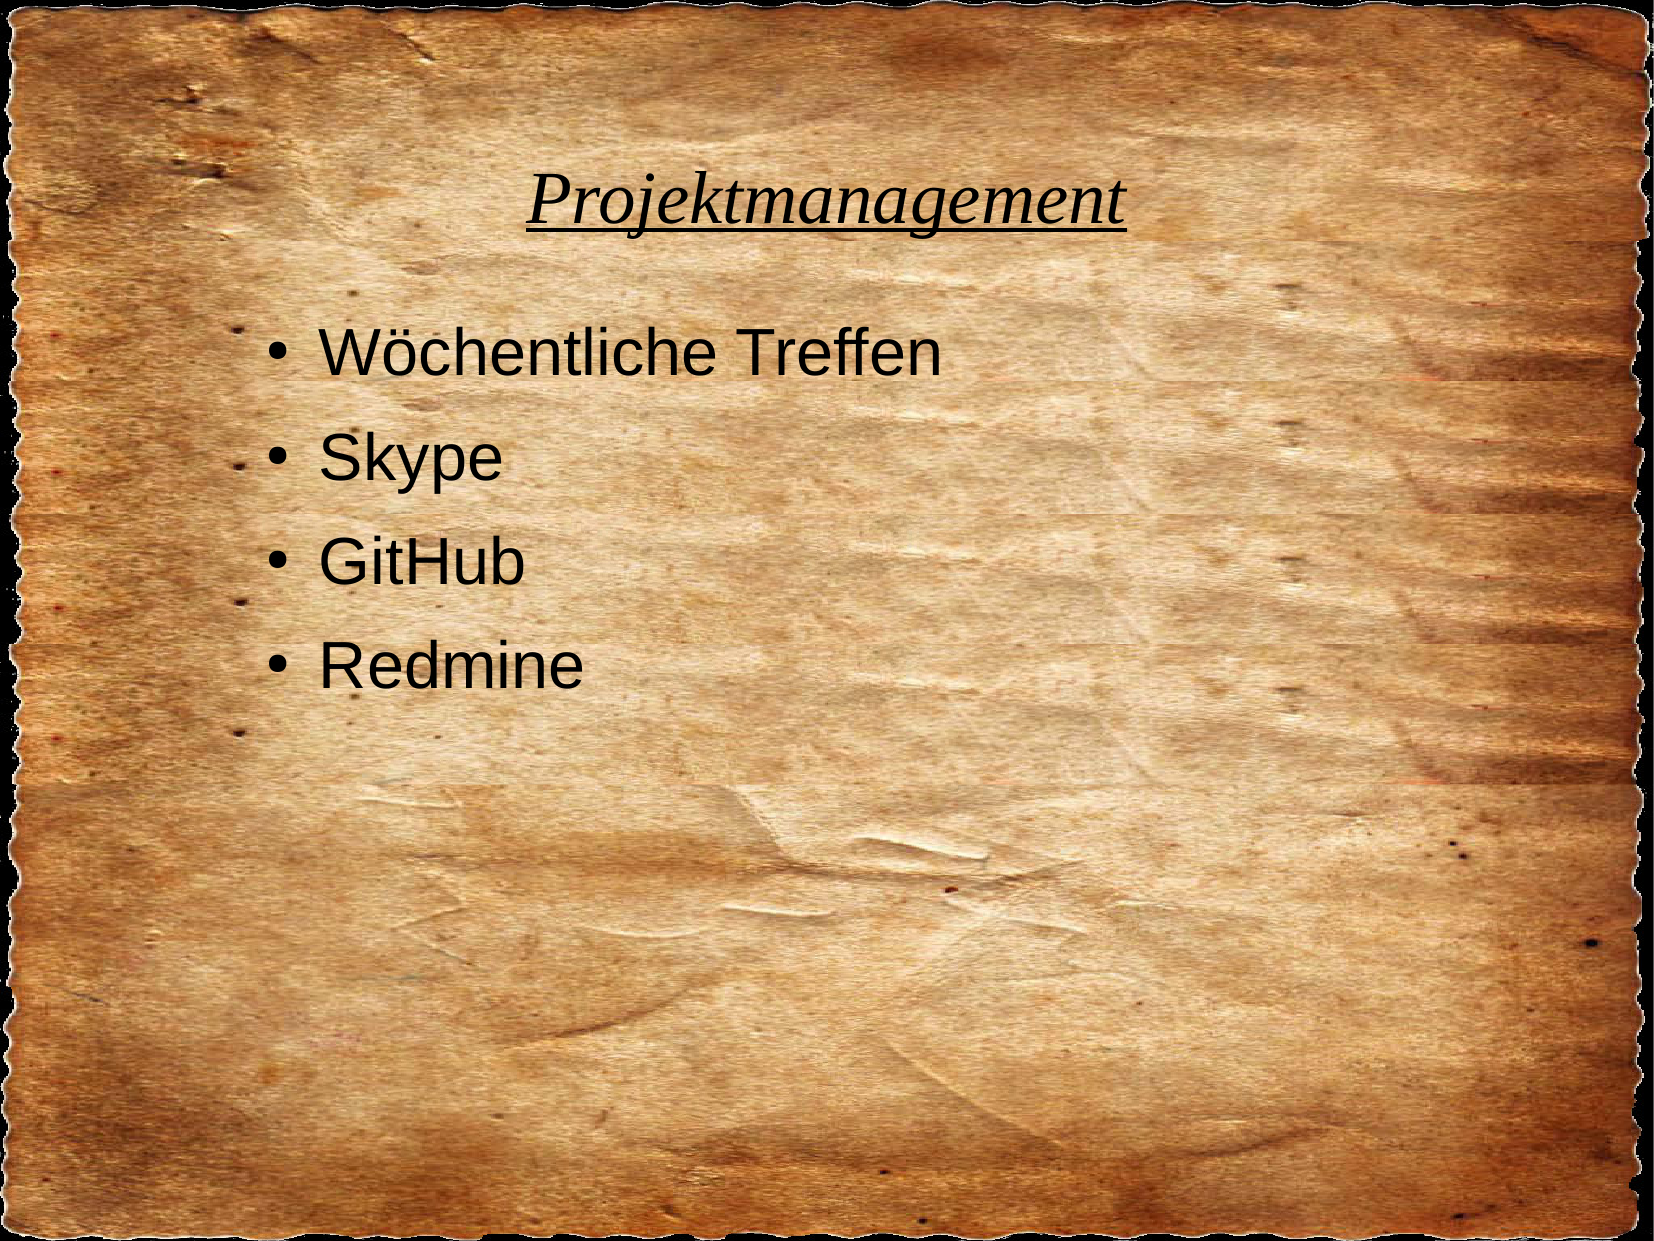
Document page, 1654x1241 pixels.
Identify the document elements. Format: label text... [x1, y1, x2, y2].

picture [0, 0, 1654, 1241]
title Projektmanagement [82, 94, 1571, 302]
list Wöchentliche Treffen Skype GitHub Redmine [248, 315, 1571, 1134]
